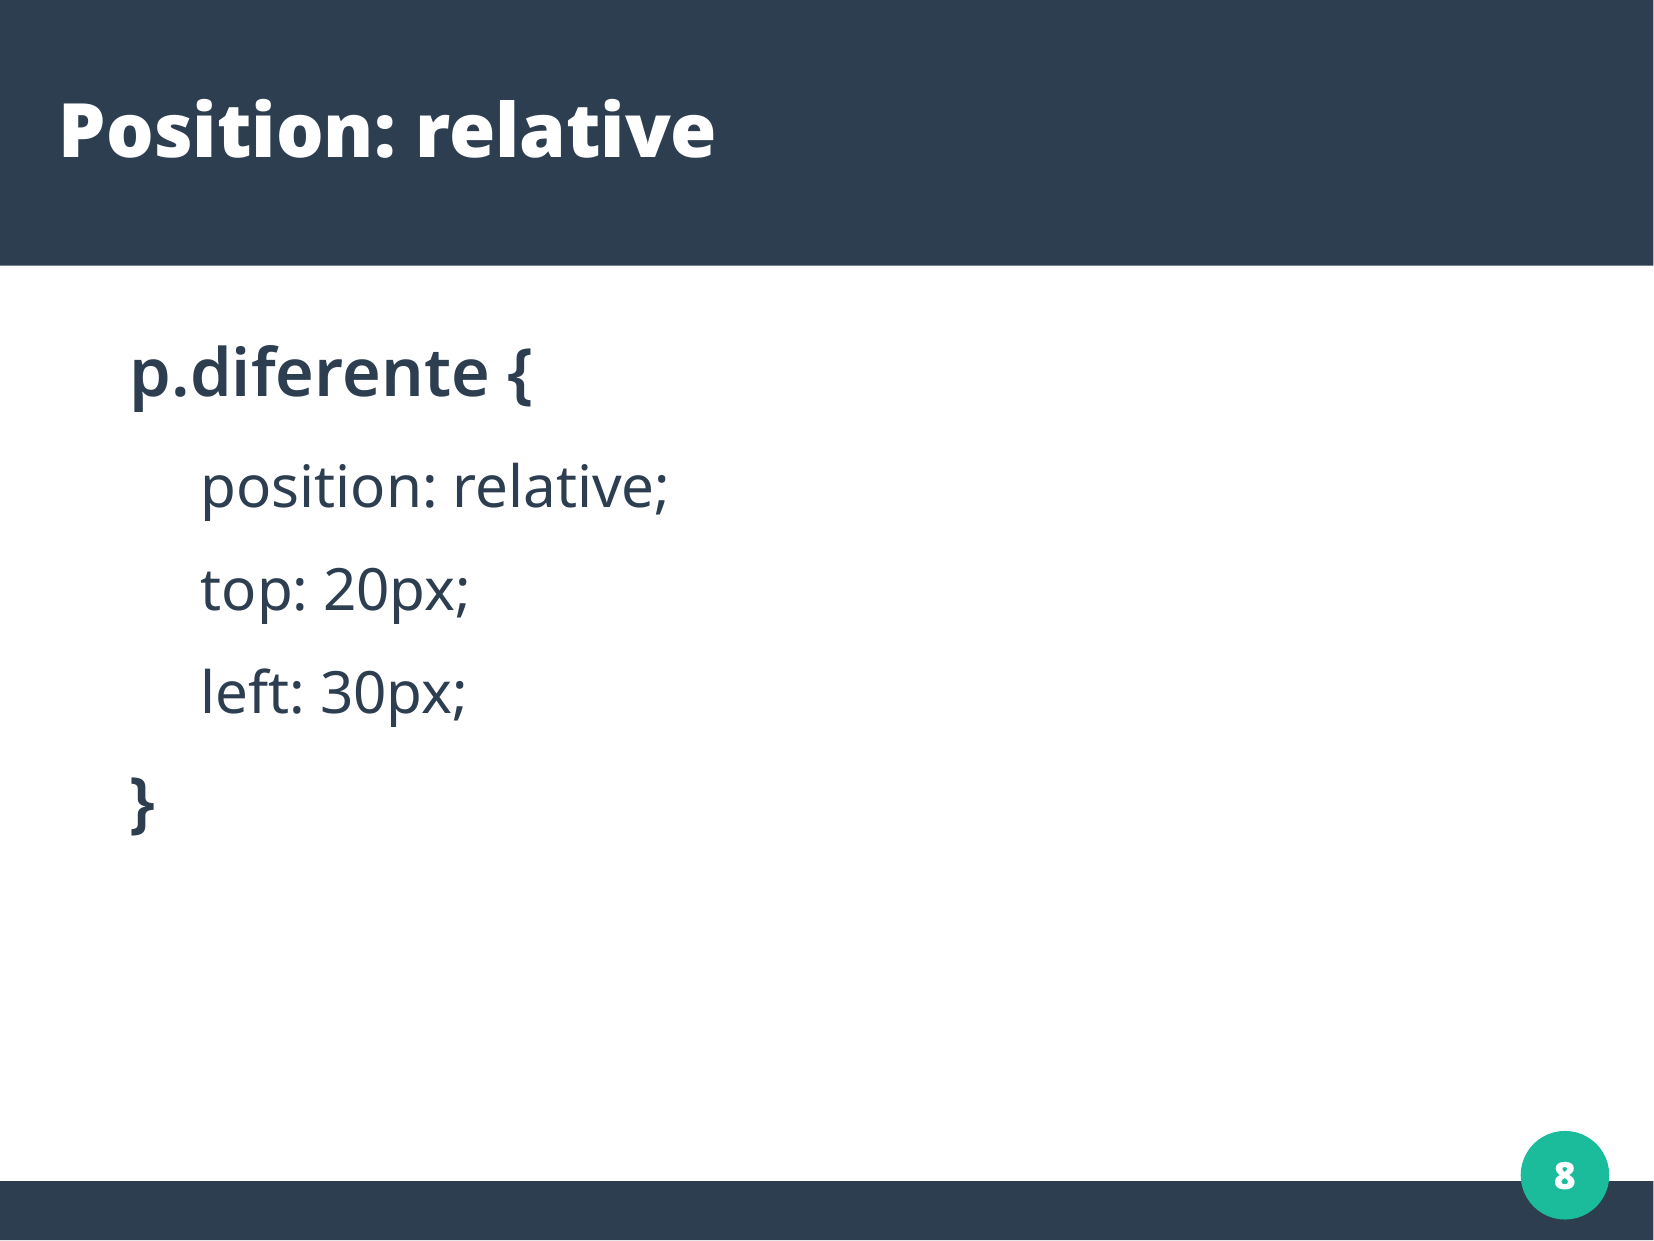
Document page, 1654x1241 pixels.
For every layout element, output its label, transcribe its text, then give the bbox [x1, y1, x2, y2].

list p.diferente { position: relative; top: 20px; left: 30px; } [59, 324, 1595, 1152]
title Position: relative [59, 49, 1595, 207]
